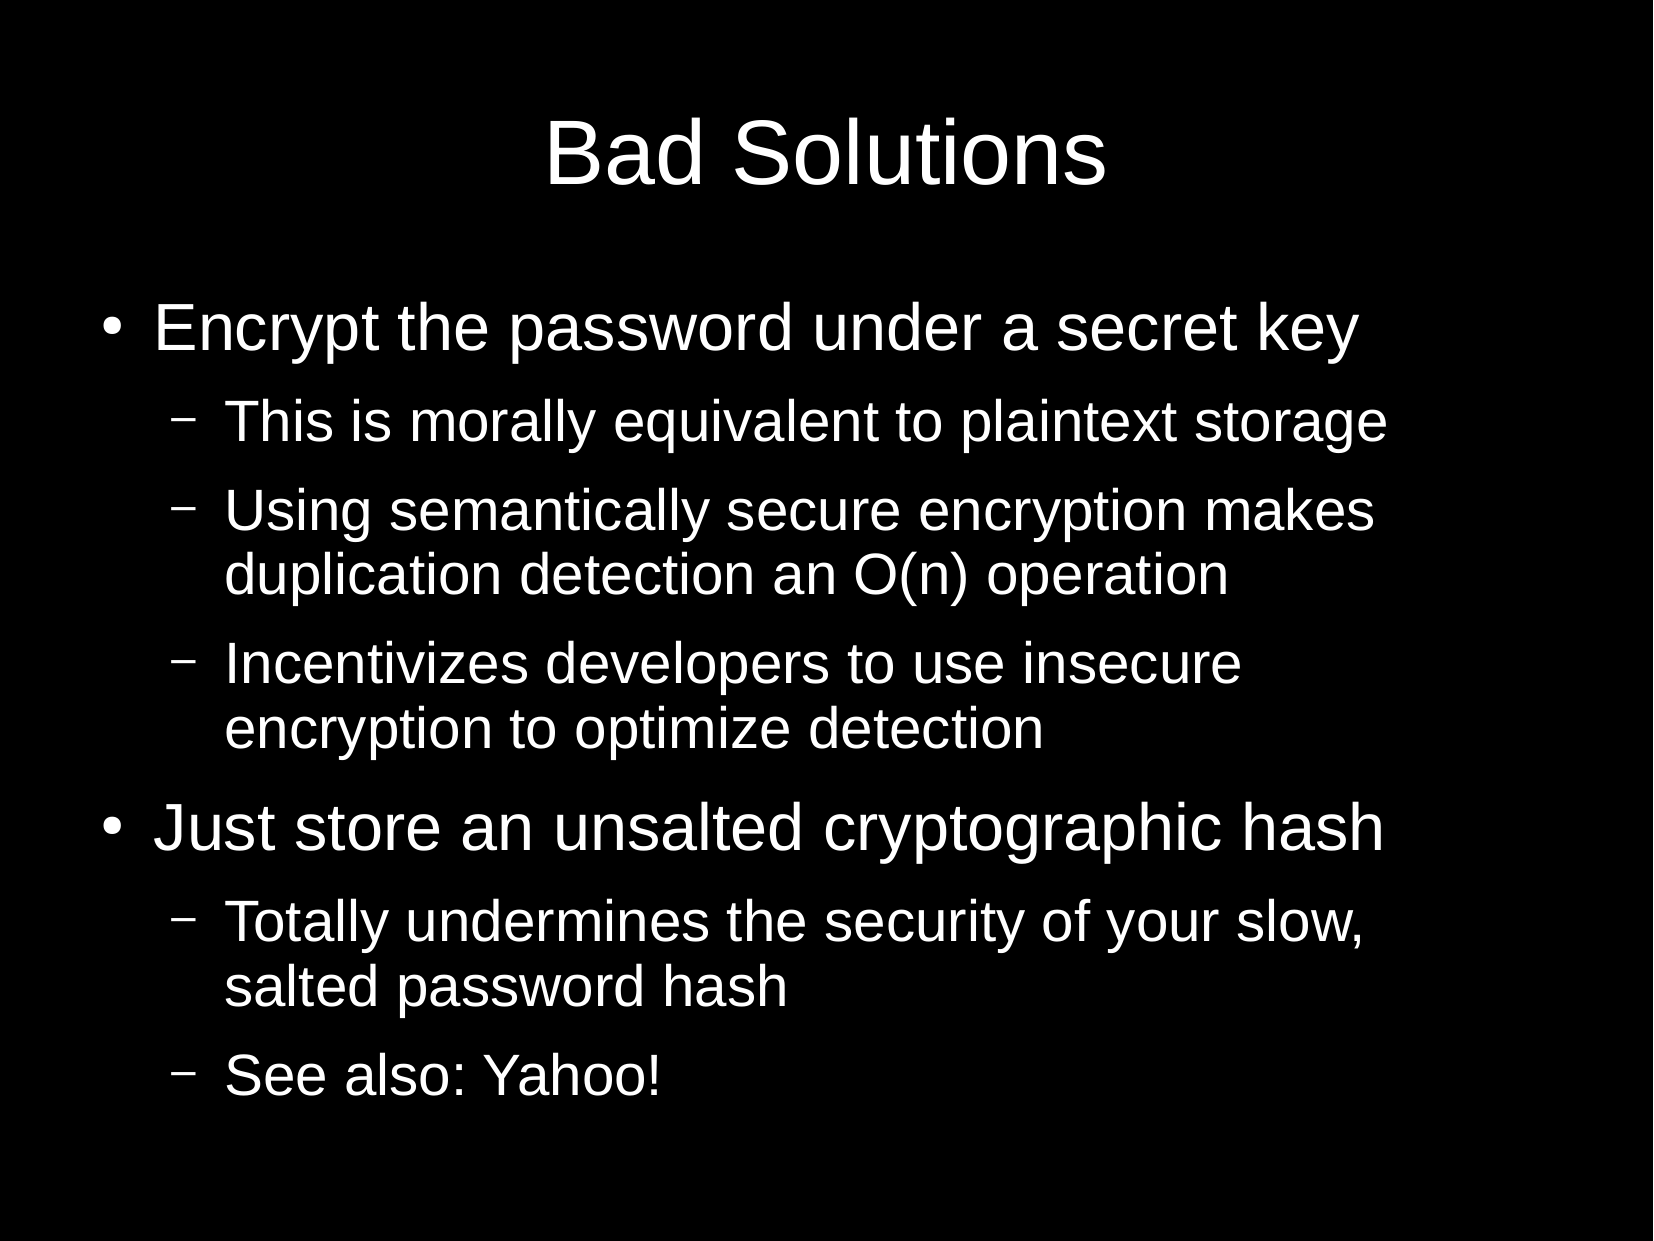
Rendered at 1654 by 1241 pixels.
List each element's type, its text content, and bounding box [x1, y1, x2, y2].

title Bad Solutions [82, 49, 1571, 257]
list Encrypt the password under a secret key This is morally equivalent to plaintext storage Using semantically secure encryption makes duplication detection an O(n) operation Incentivizes developers to use insecure encryption to optimize detection Just store an unsalted cryptographic hash Totally undermines the security of your slow, salted password hash See also: Yahoo! [82, 290, 1571, 1171]
